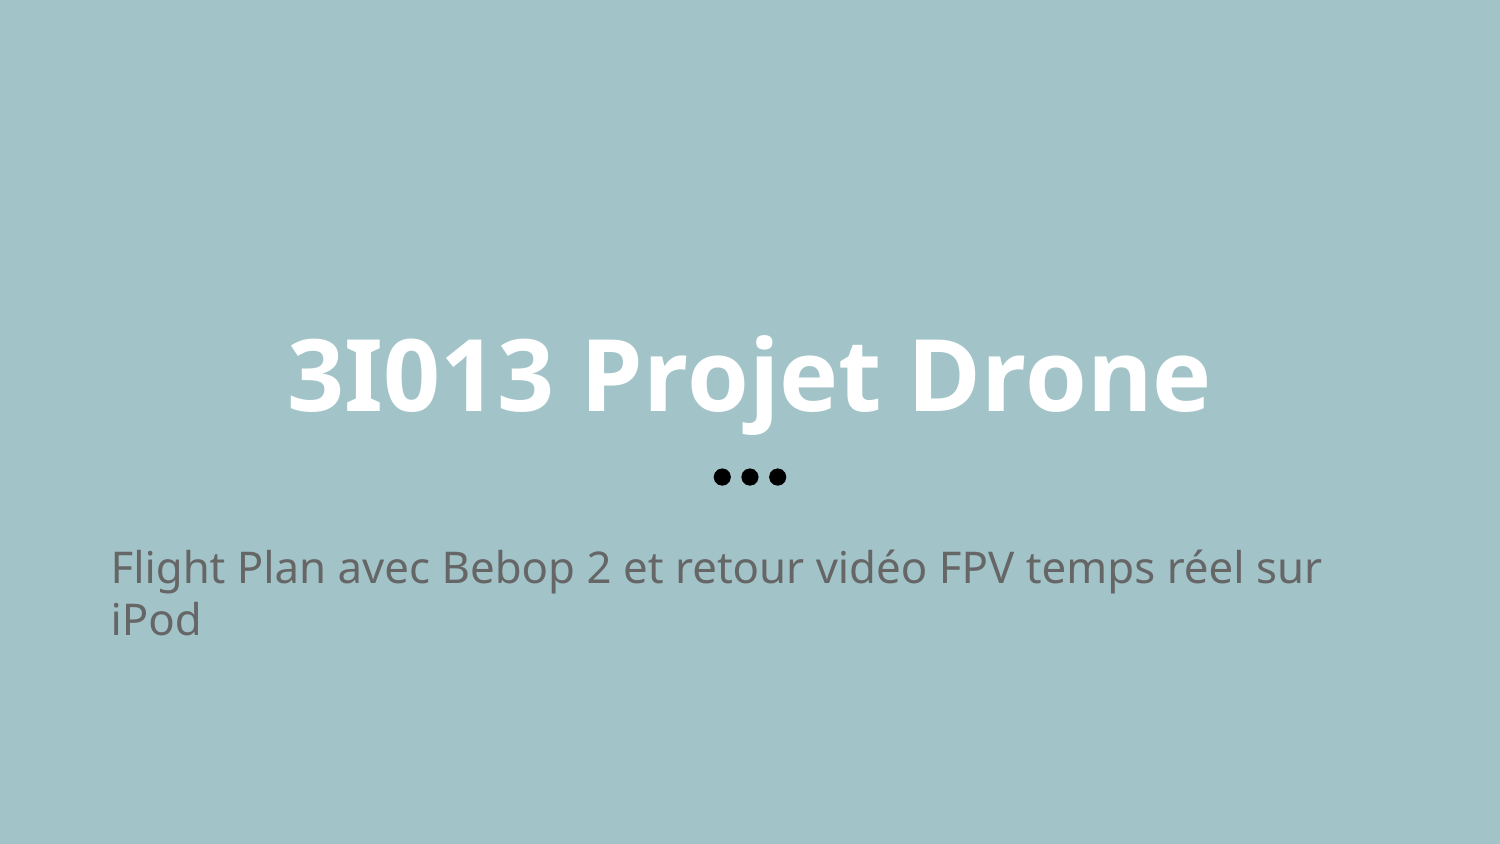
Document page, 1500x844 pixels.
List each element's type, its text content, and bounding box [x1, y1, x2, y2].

subtitle Flight Plan avec Bebop 2 et retour vidéo FPV temps réel sur iPod [95, 524, 1405, 655]
title 3I013 Projet Drone [110, 162, 1390, 447]
